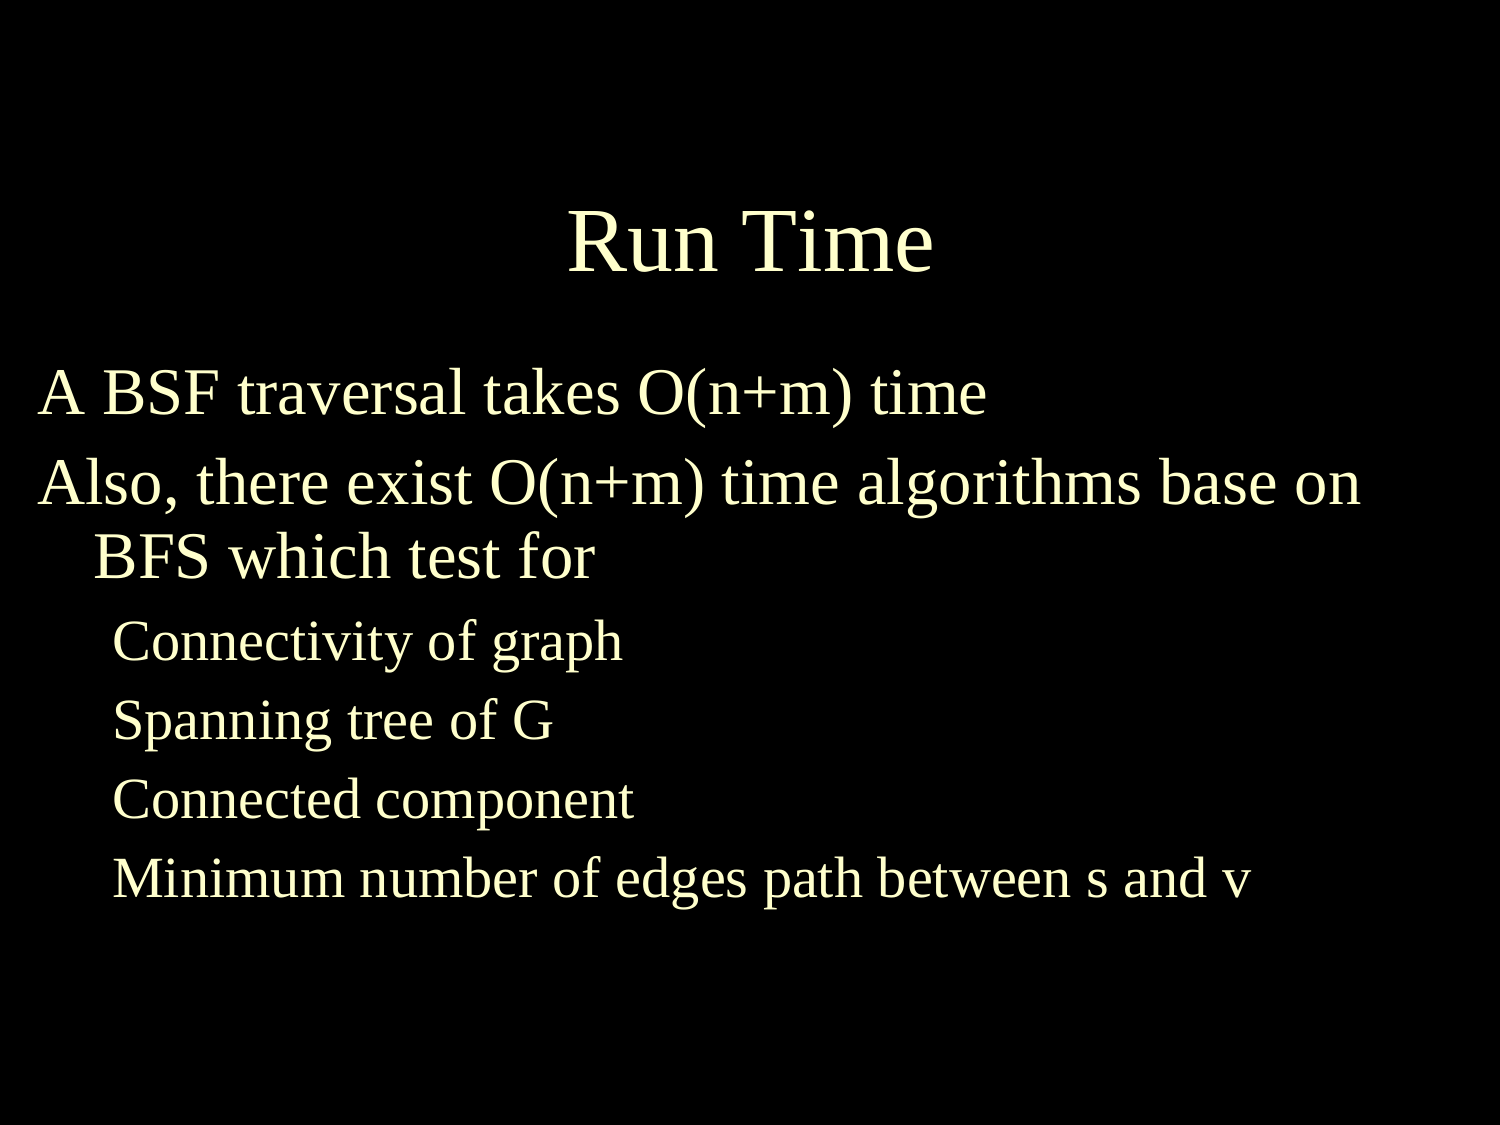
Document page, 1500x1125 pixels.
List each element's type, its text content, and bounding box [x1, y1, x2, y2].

title Run Time [22, 145, 1480, 336]
list A BSF traversal takes O(n+m) time Also, there exist O(n+m) time algorithms base on BFS which test for Connectivity of graph Spanning tree of G Connected component Minimum number of edges path between s and v [22, 347, 1482, 1026]
